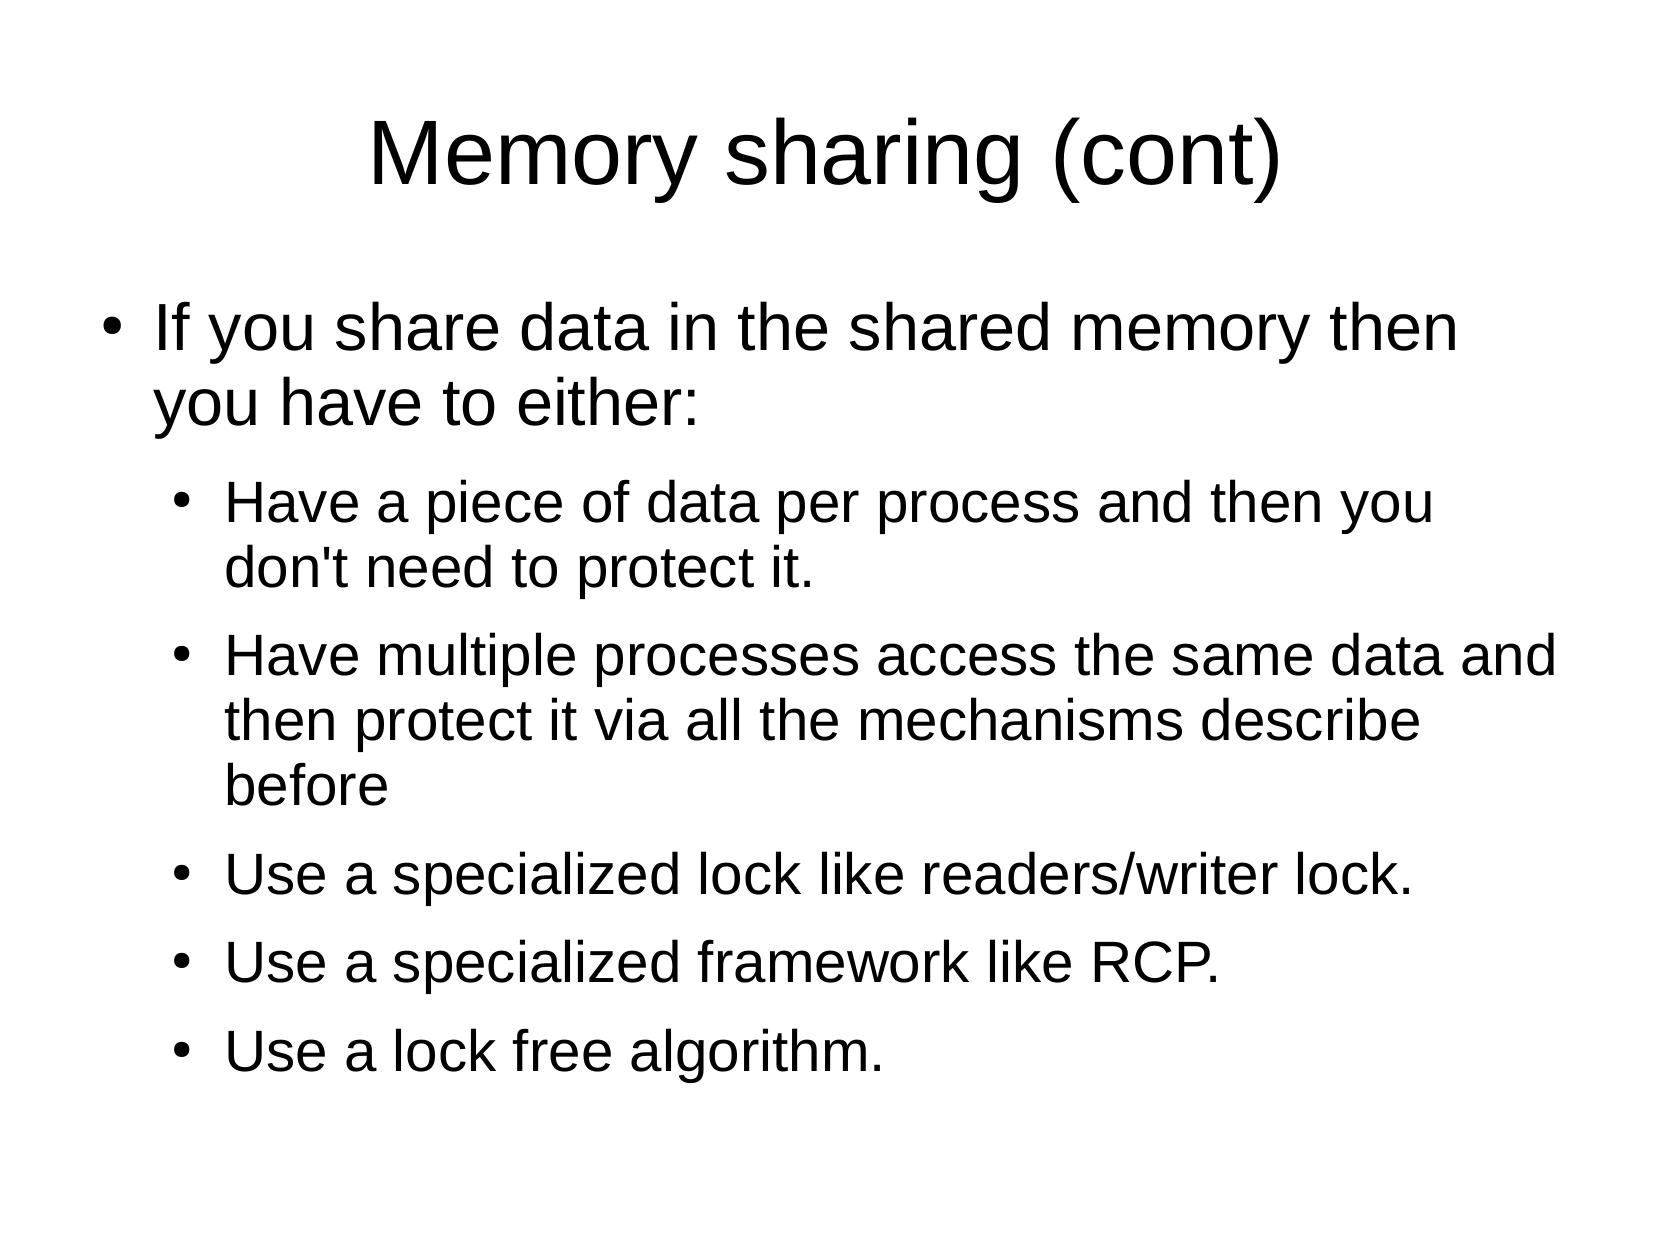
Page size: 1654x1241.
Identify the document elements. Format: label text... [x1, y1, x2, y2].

title Memory sharing (cont) [82, 49, 1571, 257]
list If you share data in the shared memory then you have to either: Have a piece of data per process and then you don't need to protect it. Have multiple processes access the same data and then protect it via all the mechanisms describe before Use a specialized lock like readers/writer lock. Use a specialized framework like RCP. Use a lock free algorithm. [82, 290, 1571, 1109]
